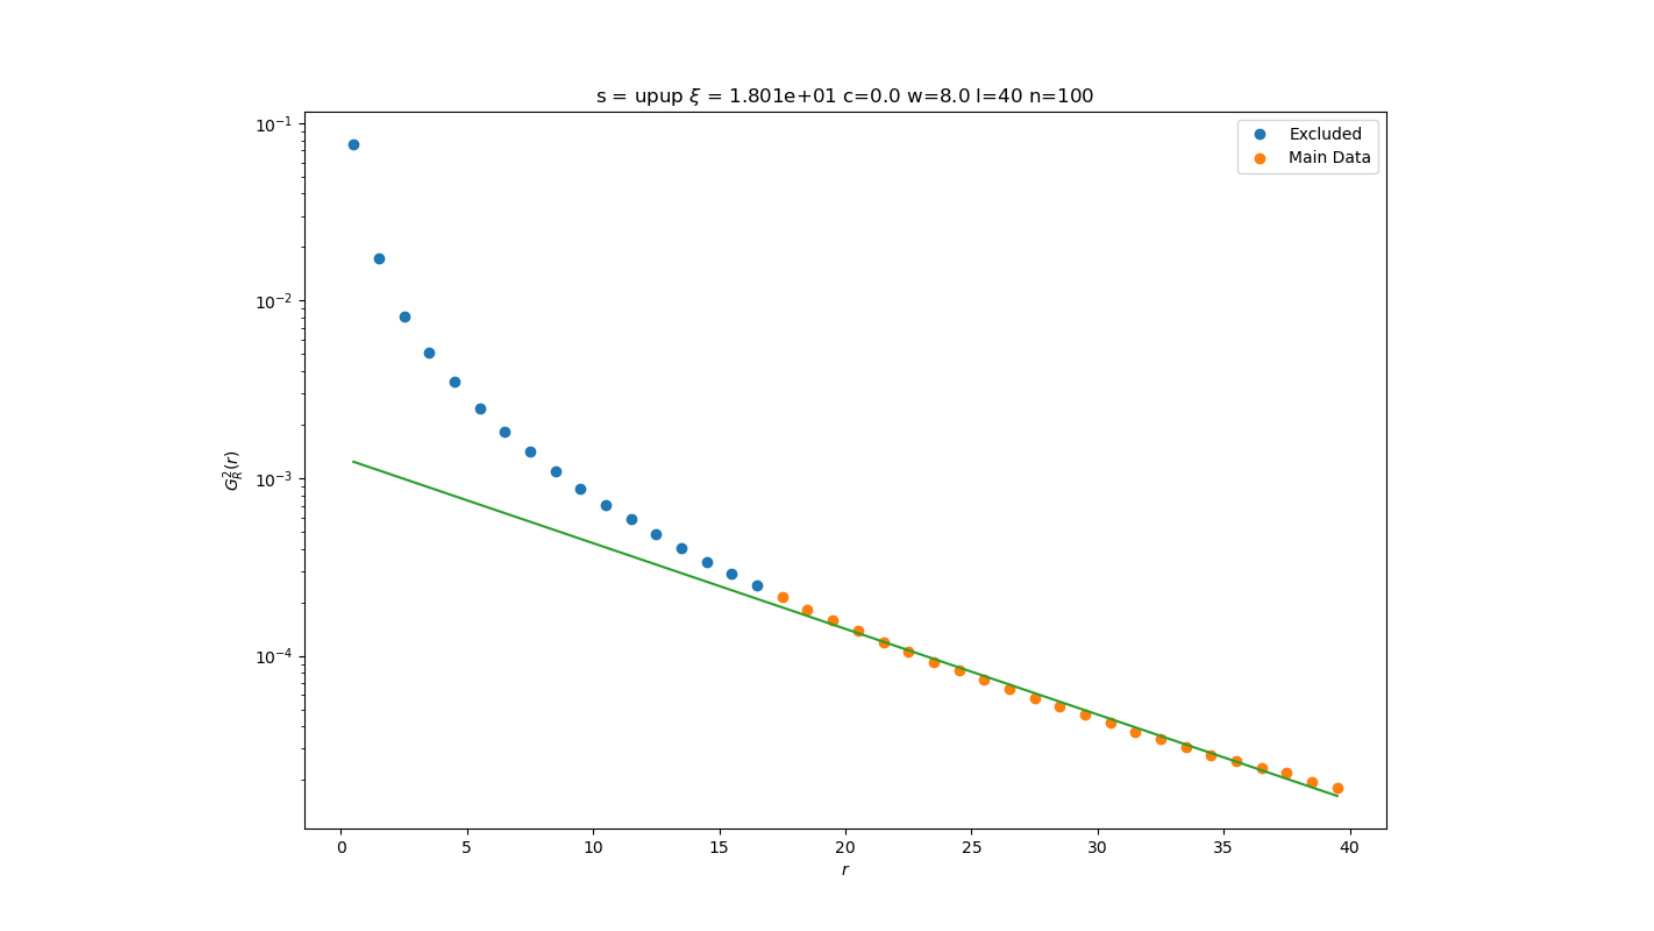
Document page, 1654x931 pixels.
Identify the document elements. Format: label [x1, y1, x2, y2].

picture [130, 0, 1526, 931]
